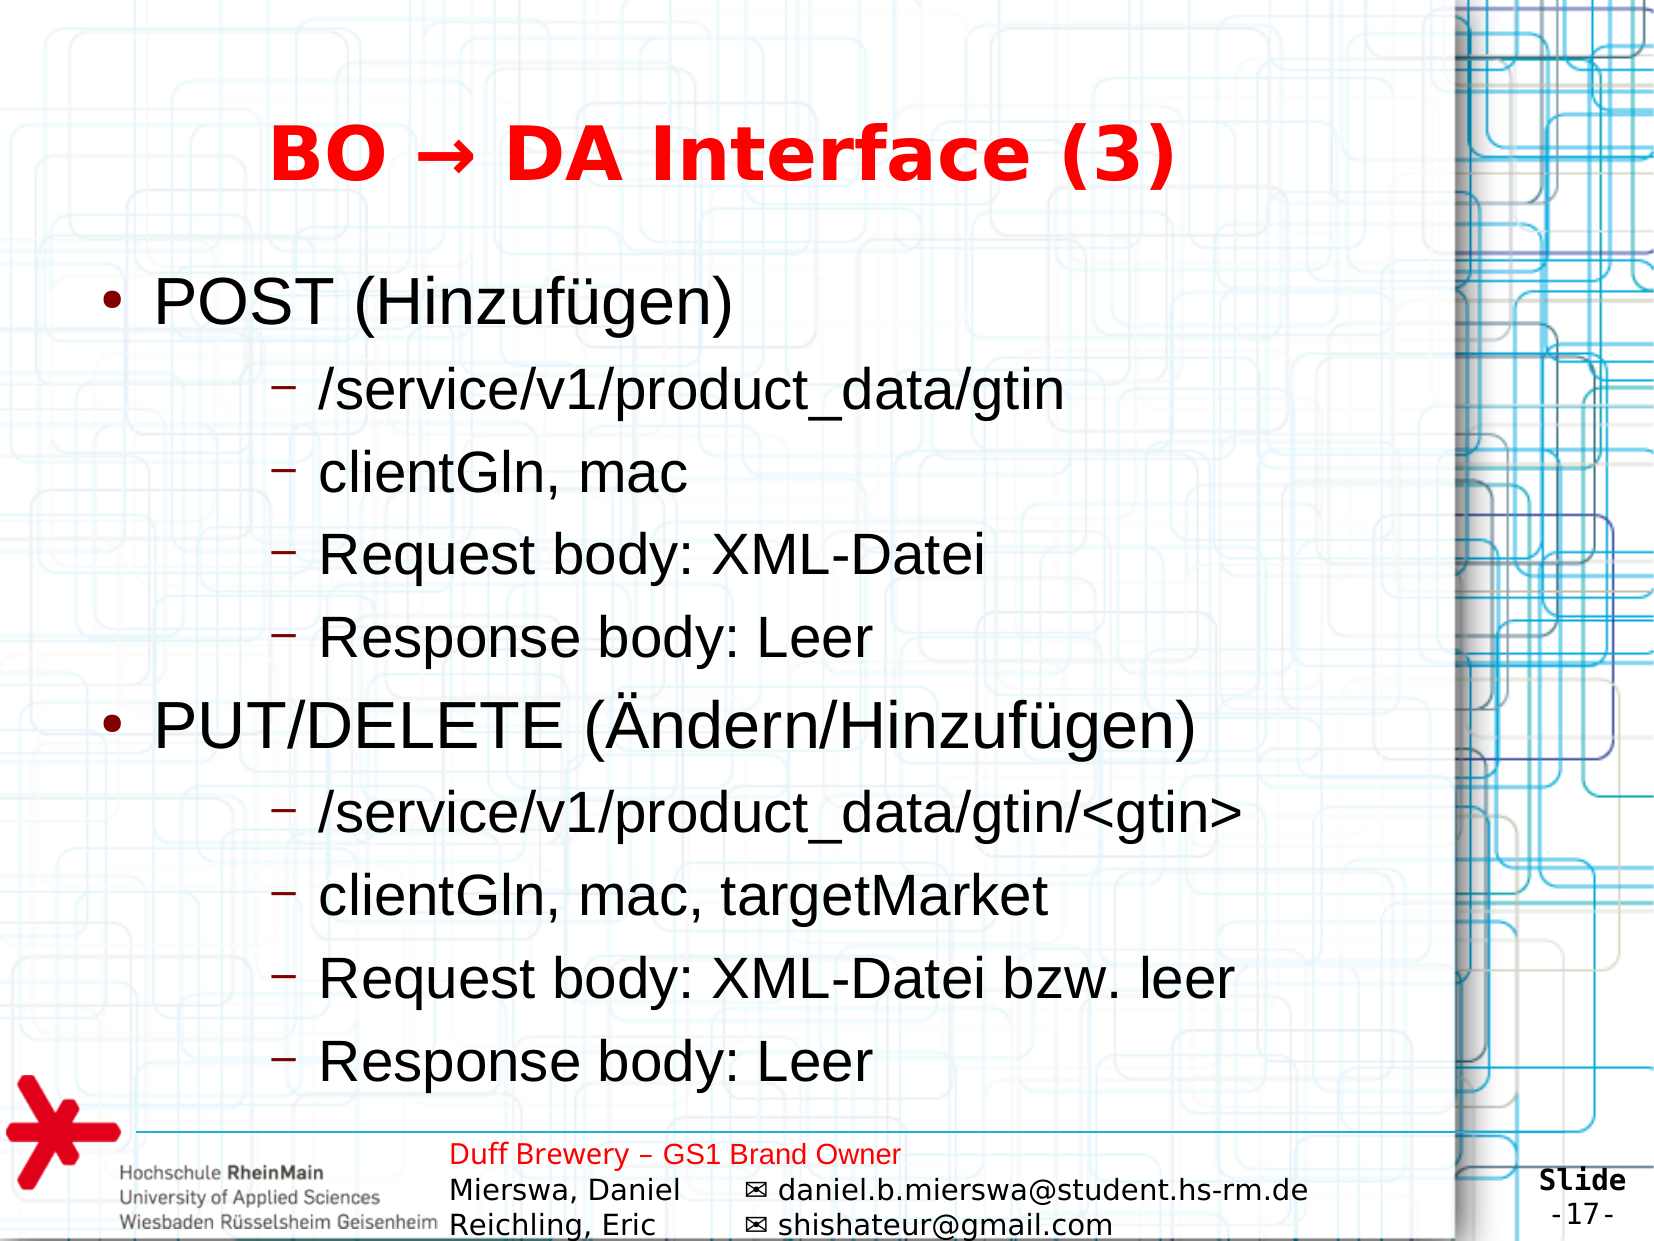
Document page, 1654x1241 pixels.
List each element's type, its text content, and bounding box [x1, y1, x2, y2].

title BO → DA Interface (3) [29, 70, 1418, 239]
list POST (Hinzufügen) /service/v1/product_data/gtin clientGln, mac Request body: XML-Datei Response body: Leer PUT/DELETE (Ändern/Hinzufügen) /service/v1/product_data/gtin/<gtin> clientGln, mac, targetMarket Request body: XML-Datei bzw. leer Response body: Leer [82, 264, 1418, 1125]
picture [964, 1221, 973, 1233]
picture [568, 1221, 577, 1233]
picture [0, 0, 1654, 1241]
